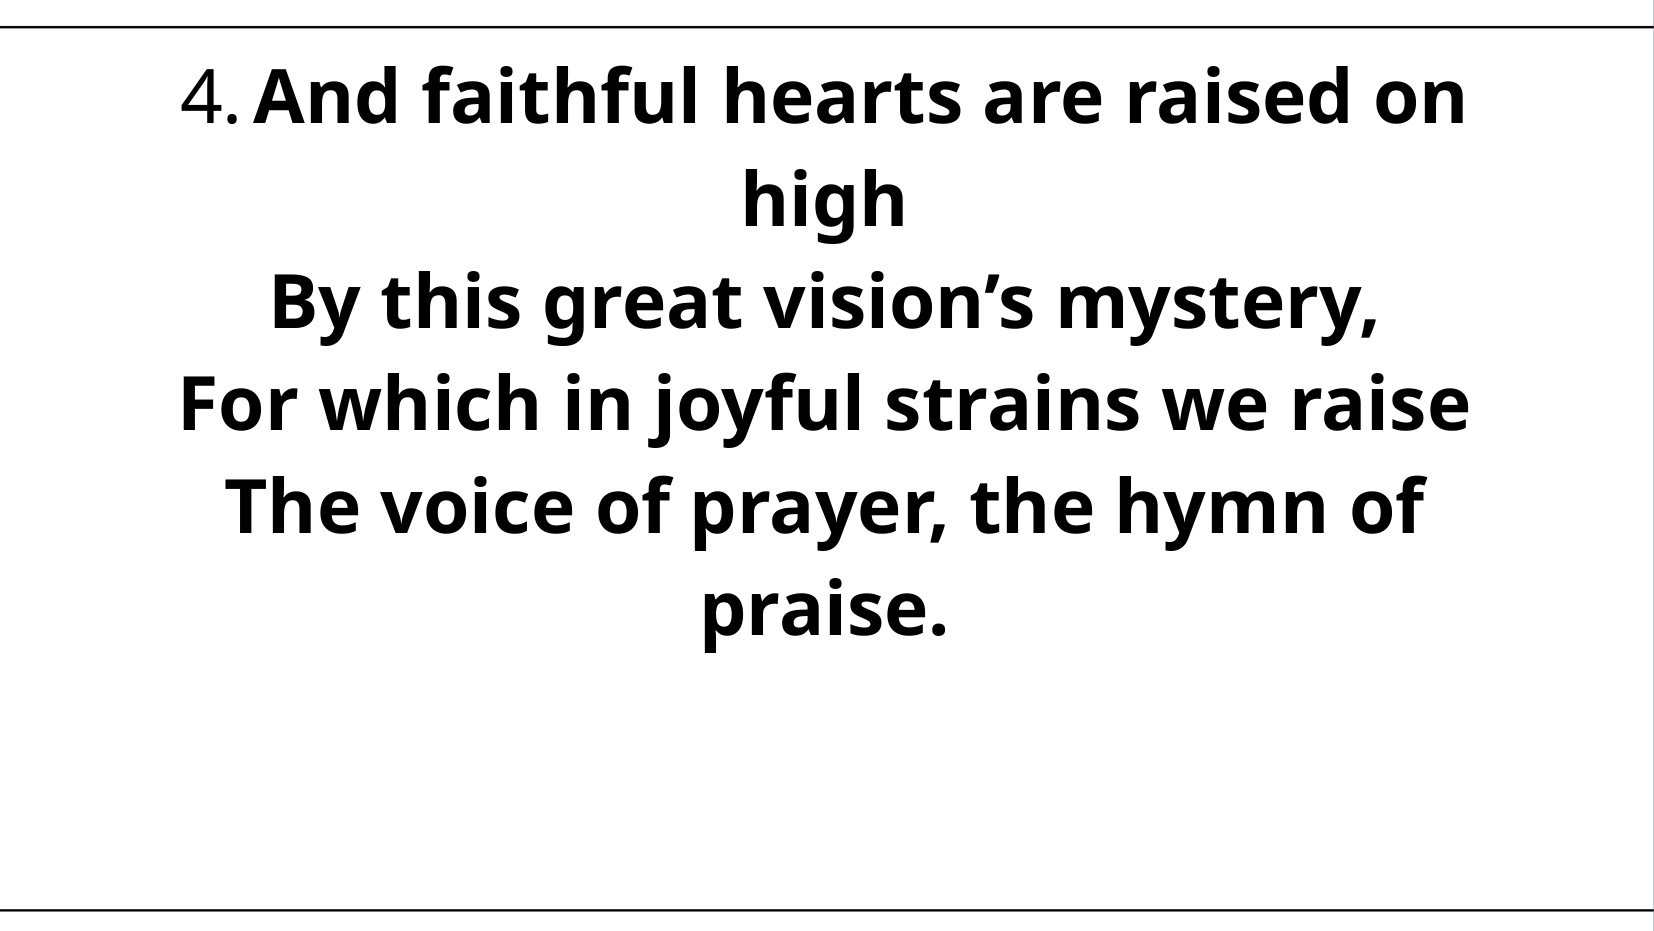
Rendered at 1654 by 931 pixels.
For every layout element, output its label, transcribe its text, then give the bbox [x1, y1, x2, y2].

text_box 4. And faithful hearts are raised on high By this great vision’s mystery, For which in joyful strains we raise The voice of prayer, the hymn of praise. [75, 36, 1576, 451]
picture [0, 0, 1654, 931]
